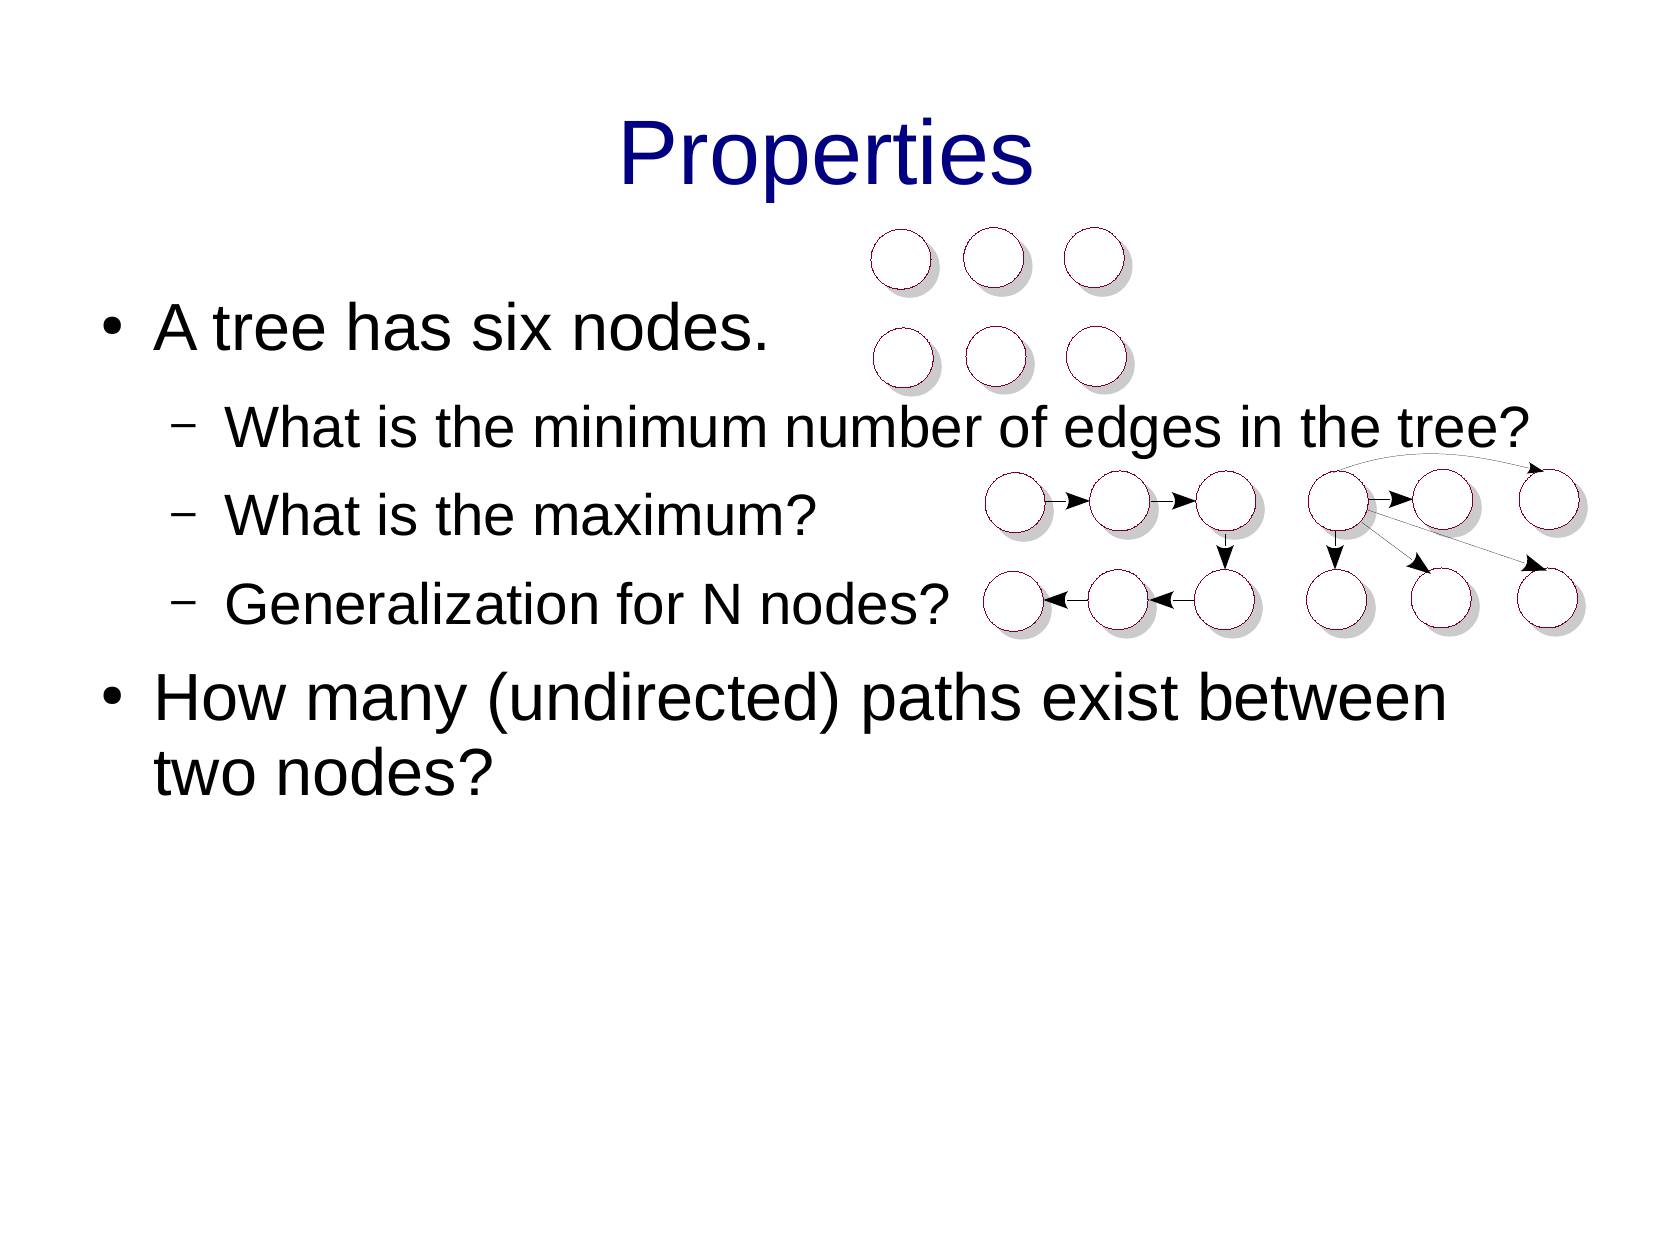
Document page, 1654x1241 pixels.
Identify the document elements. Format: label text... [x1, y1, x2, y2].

text_box [965, 326, 1027, 387]
text_box [983, 571, 1044, 632]
text_box [1066, 326, 1127, 387]
text_box [1064, 227, 1125, 288]
text_box [1306, 569, 1367, 630]
text_box [1412, 469, 1473, 530]
text_box [963, 227, 1024, 288]
text_box [870, 229, 932, 290]
text_box [1411, 567, 1472, 628]
text_box [1194, 569, 1255, 630]
text_box [1519, 469, 1580, 530]
text_box [1195, 470, 1256, 531]
text_box [1308, 471, 1369, 531]
list A tree has six nodes. What is the minimum number of edges in the tree? What is the maximum? Generalization for N nodes? How many (undirected) paths exist between two nodes? [82, 290, 1571, 1173]
text_box [985, 472, 1046, 533]
text_box [1087, 569, 1149, 630]
text_box [873, 327, 934, 388]
text_box [1089, 470, 1150, 531]
title Properties [82, 49, 1571, 257]
text_box [1517, 567, 1578, 628]
